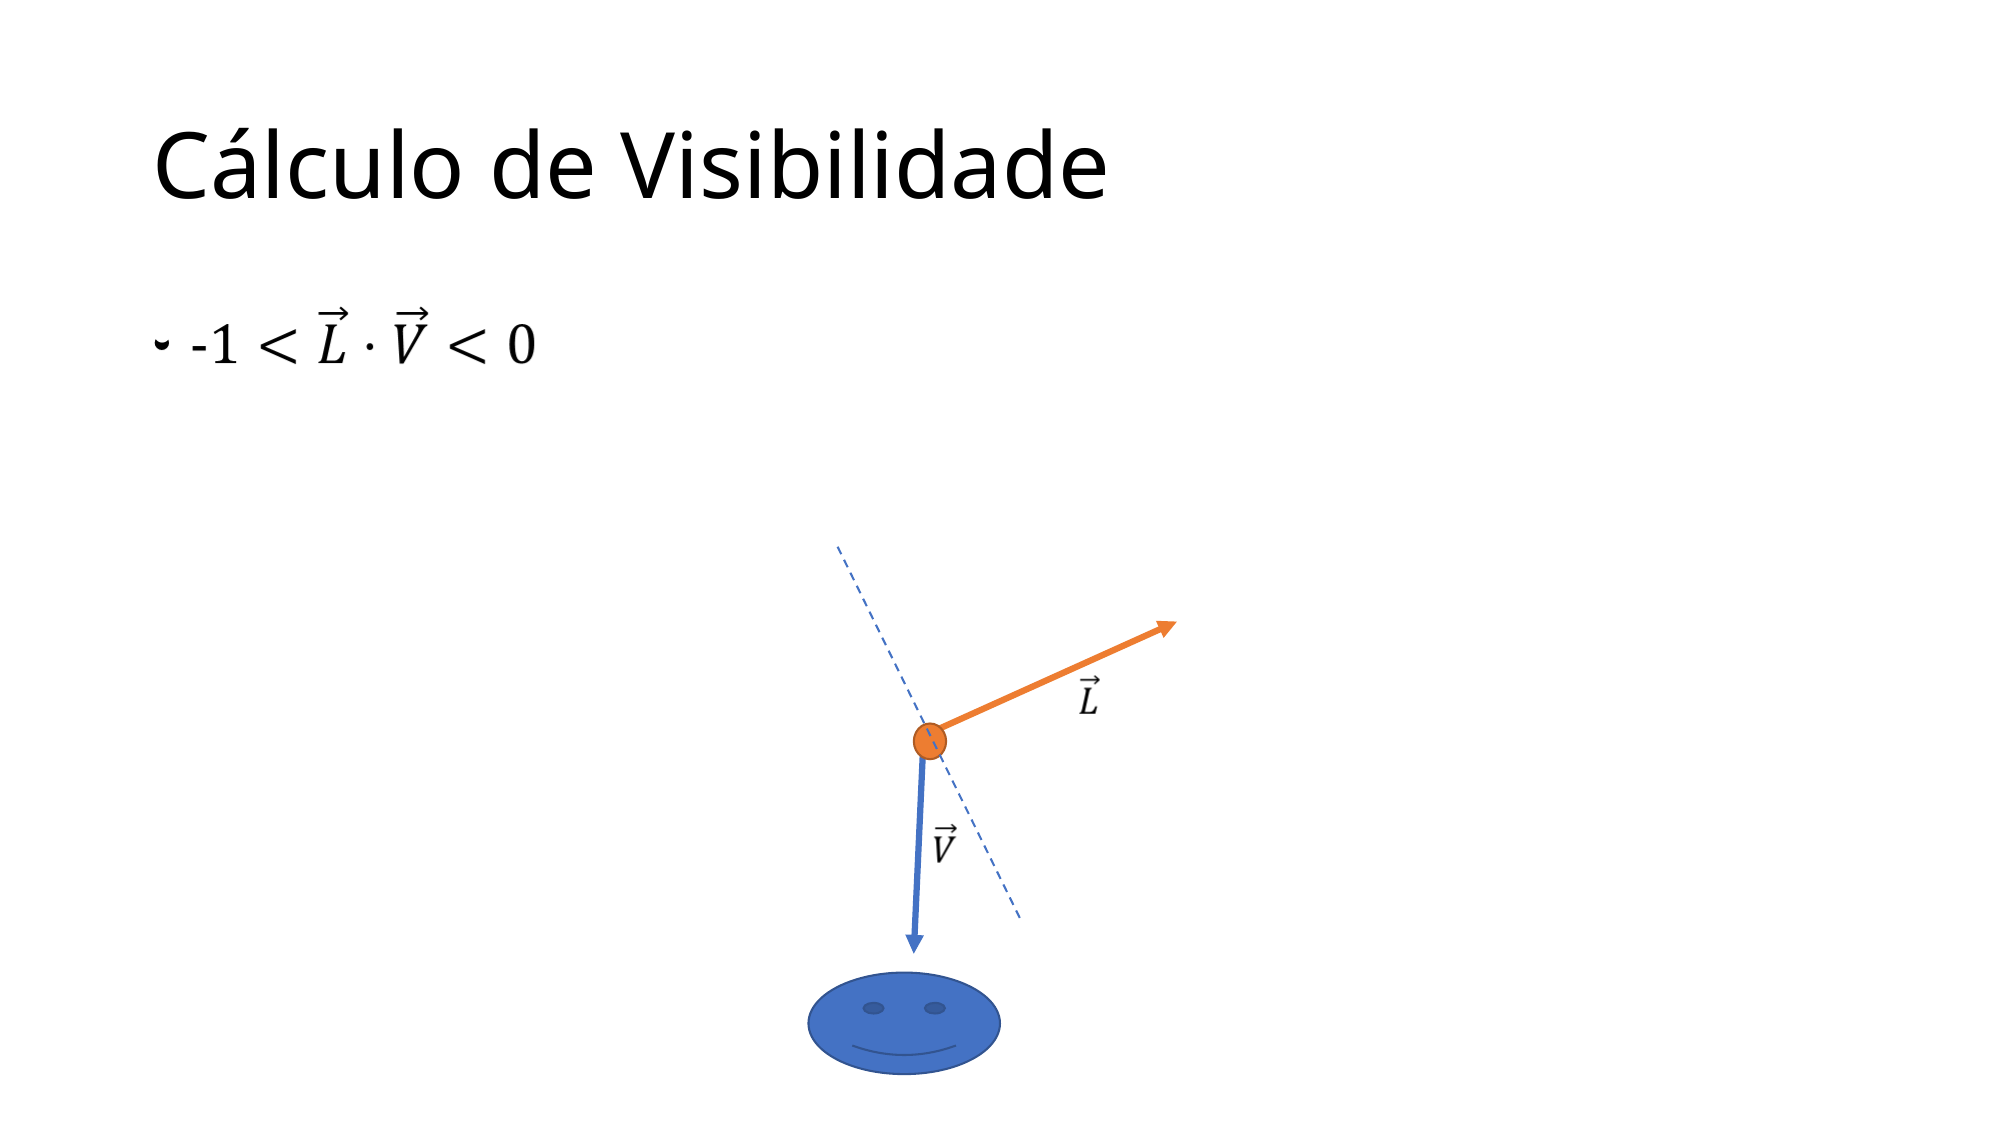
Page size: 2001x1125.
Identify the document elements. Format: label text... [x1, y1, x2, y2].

text_box [808, 972, 1000, 1075]
list [137, 299, 1863, 1014]
text_box [913, 723, 947, 760]
title Cálculo de Visibilidade [137, 59, 1863, 278]
text_box [913, 813, 978, 880]
text_box [1058, 664, 1119, 731]
